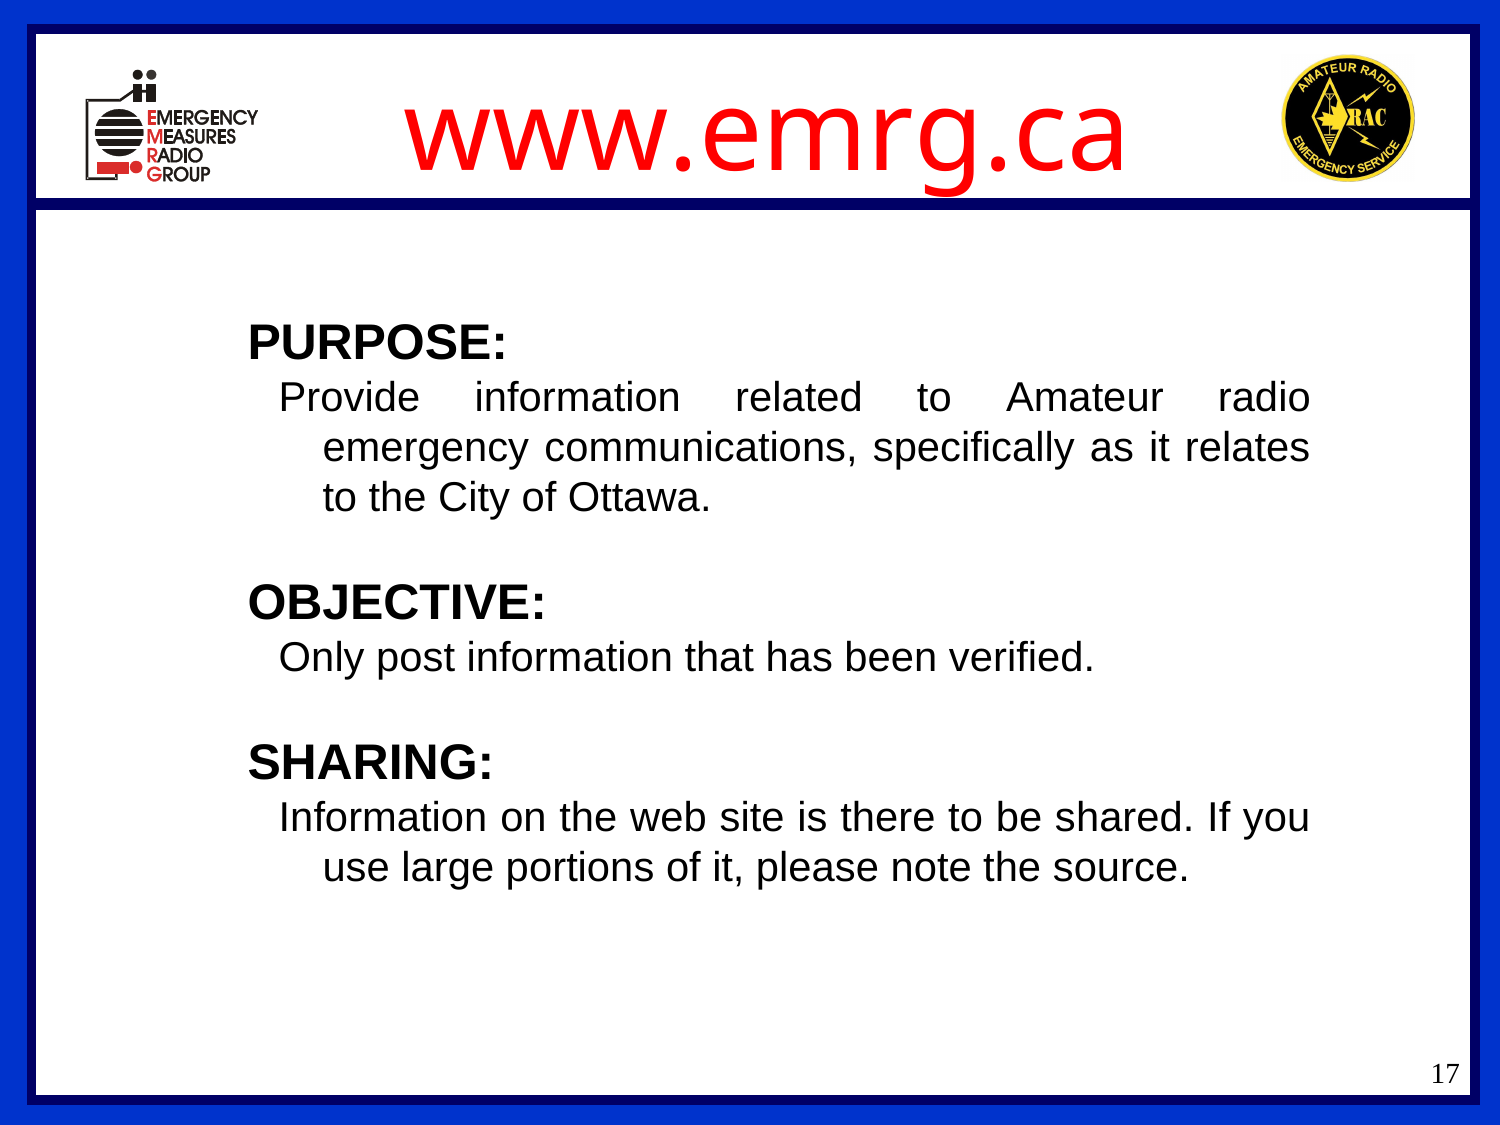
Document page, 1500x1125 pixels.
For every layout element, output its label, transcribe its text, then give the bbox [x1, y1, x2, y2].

picture [1281, 54, 1415, 182]
text_box www.emrg.ca [389, 50, 1147, 201]
text_box PURPOSE: Provide information related to Amateur radio emergency communications, specifically as it relates to the City of Ottawa. OBJECTIVE: Only post information that has been verified. SHARING: Information on the web site is there to be shared. If you use large portions of it, please note the source. [232, 302, 1327, 898]
